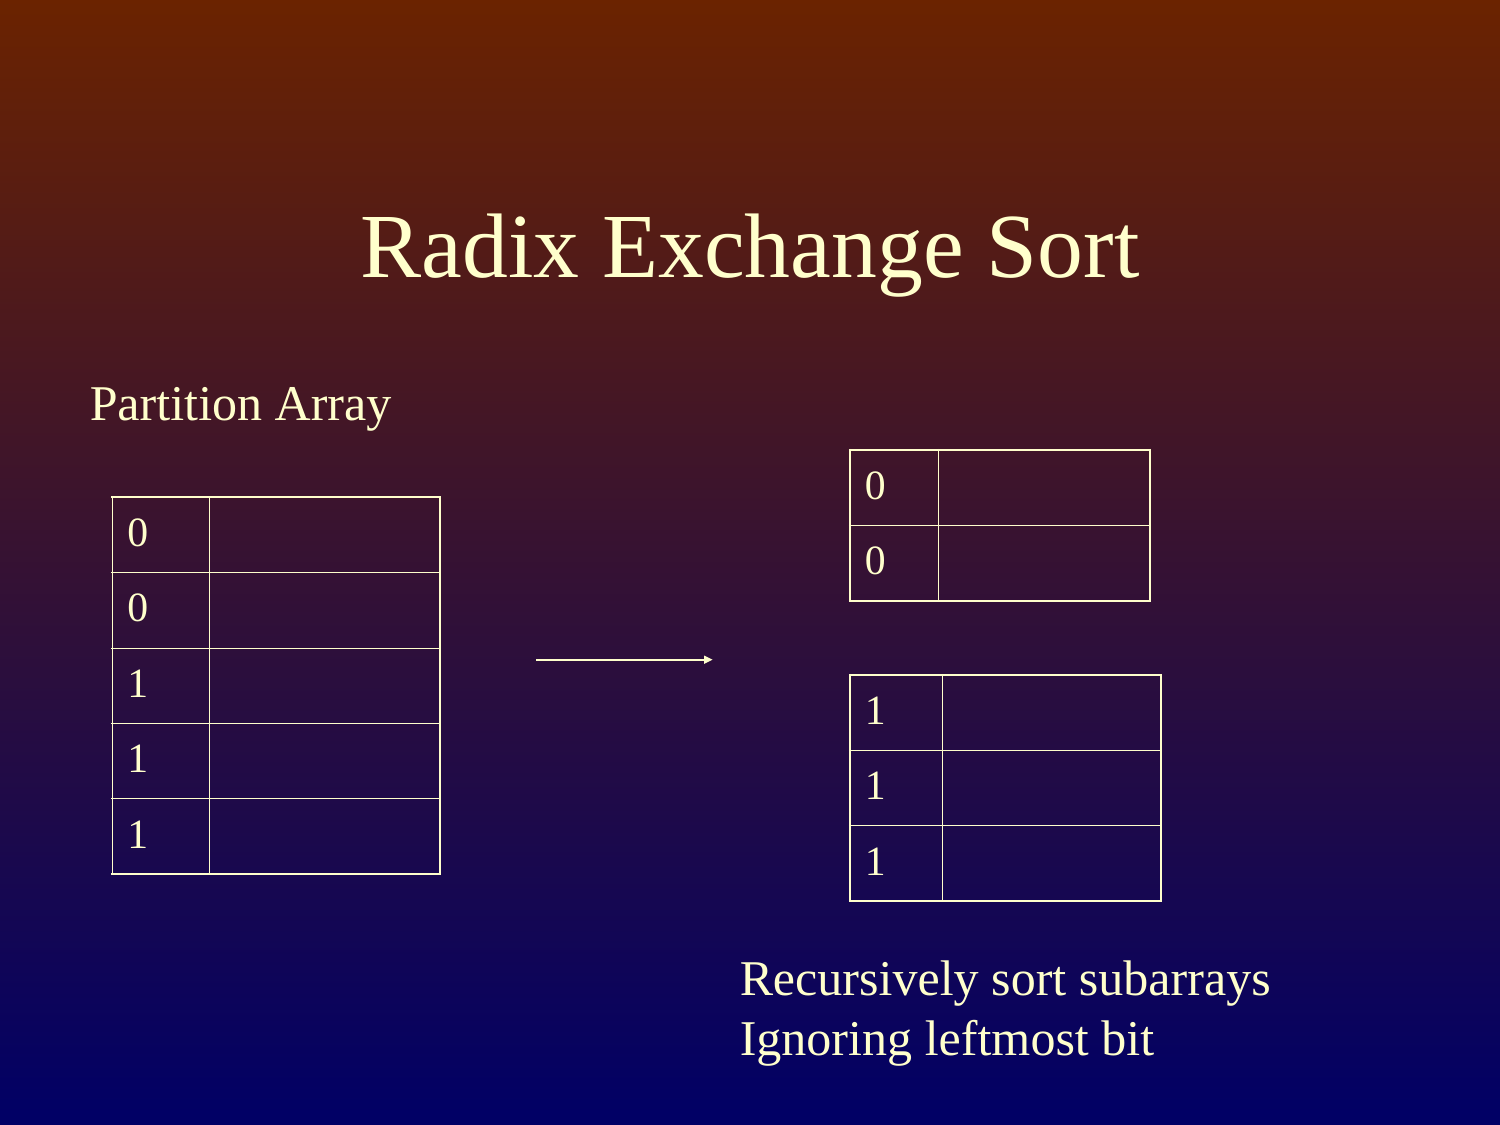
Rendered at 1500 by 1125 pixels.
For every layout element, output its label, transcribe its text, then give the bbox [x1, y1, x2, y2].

table_header [210, 498, 439, 572]
table_cell 1 [851, 751, 942, 825]
title Radix Exchange Sort [22, 145, 1480, 336]
text_box Recursively sort subarrays Ignoring leftmost bit [725, 937, 1287, 1073]
table_header [943, 676, 1160, 750]
table_cell [210, 573, 439, 648]
table_cell 1 [113, 724, 209, 798]
table_cell [939, 526, 1149, 600]
table_cell 0 [851, 526, 938, 600]
table_cell [943, 751, 1160, 825]
table_cell [210, 799, 439, 873]
table_header 1 [851, 676, 942, 750]
table_header 0 [851, 451, 938, 525]
table_cell 0 [113, 573, 209, 648]
table_header [939, 451, 1149, 525]
table_cell 1 [113, 799, 209, 873]
table_cell [210, 724, 439, 798]
table_cell 1 [851, 826, 942, 900]
table_cell 1 [113, 649, 209, 723]
table_cell [210, 649, 439, 723]
text_box Partition Array [75, 362, 407, 438]
table_header 0 [113, 498, 209, 572]
table_cell [943, 826, 1160, 900]
